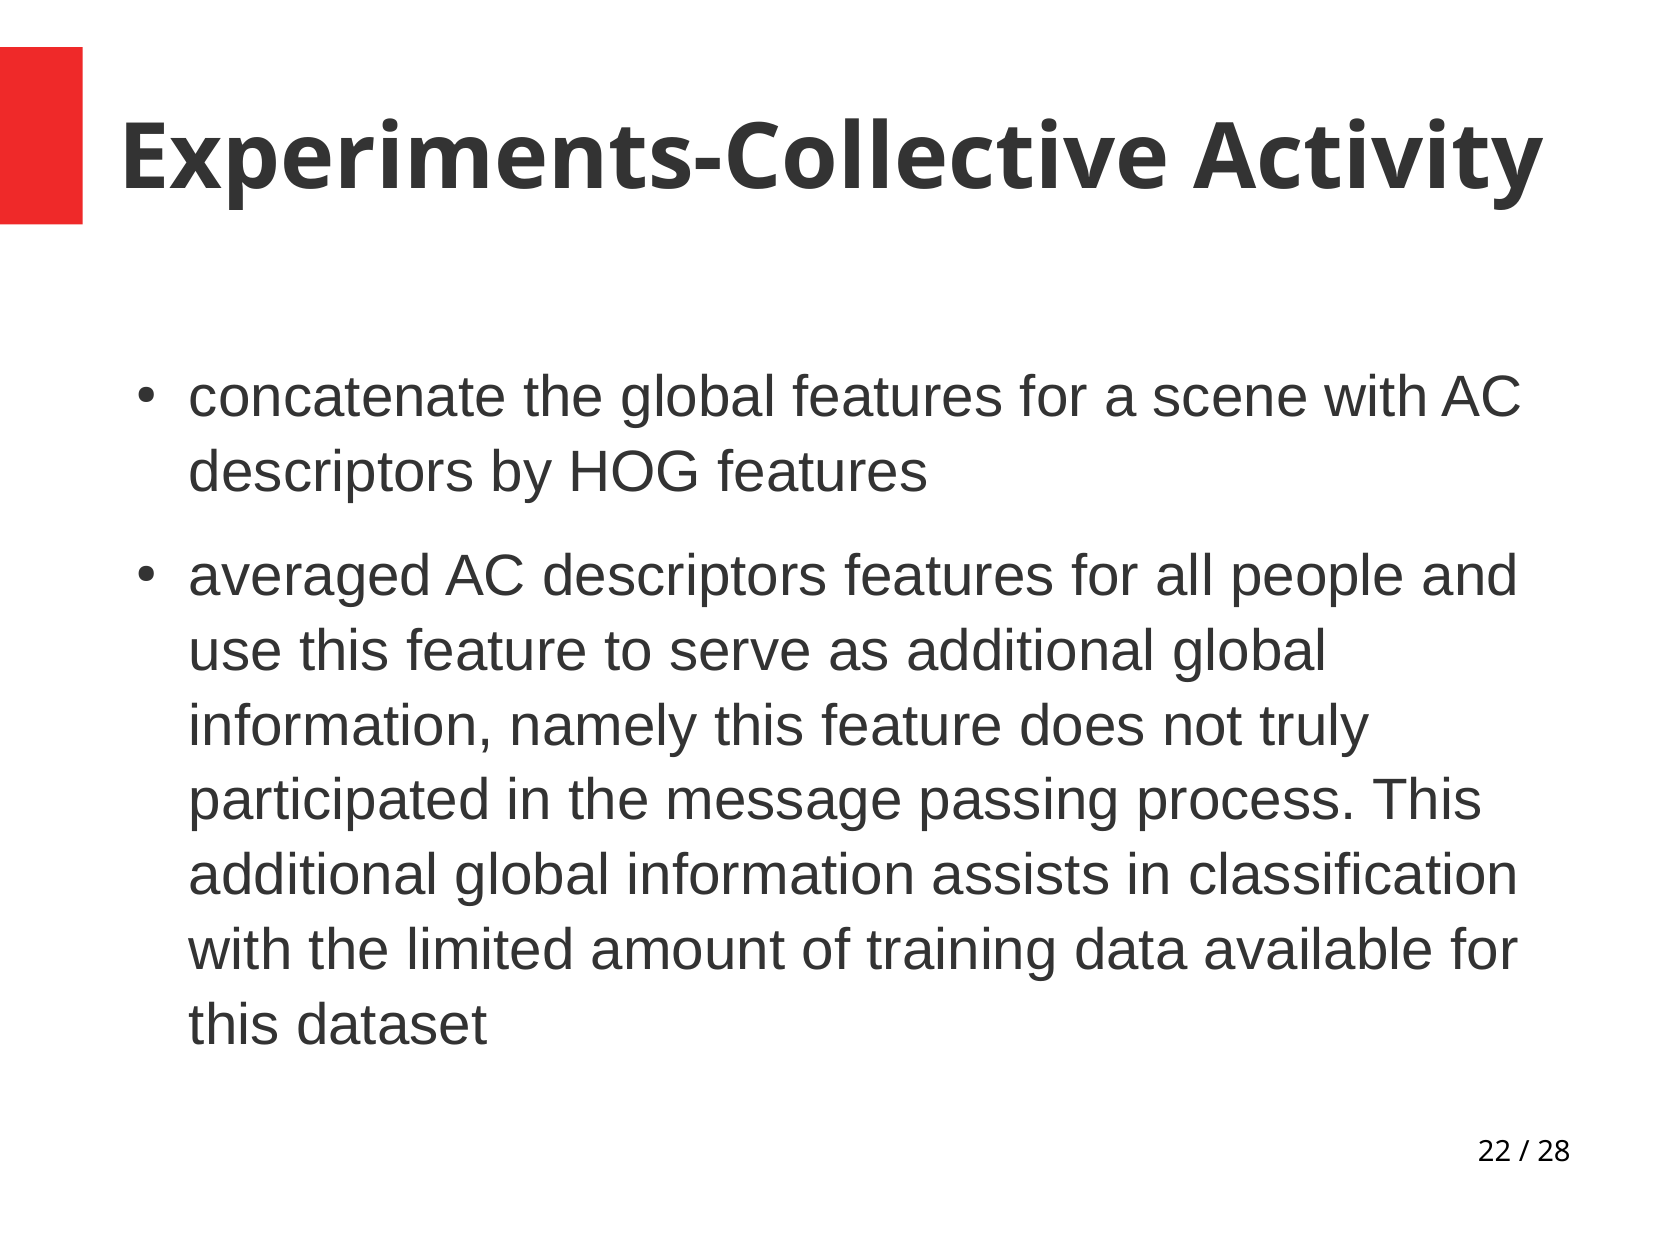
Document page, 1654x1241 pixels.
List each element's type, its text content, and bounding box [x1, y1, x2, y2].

title Experiments-Collective Activity [118, 49, 1571, 257]
list concatenate the global features for a scene with AC descriptors by HOG features averaged AC descriptors features for all people and use this feature to serve as additional global information, namely this feature does not truly participated in the message passing process. This additional global information assists in classification with the limited amount of training data available for this dataset [118, 354, 1536, 1074]
